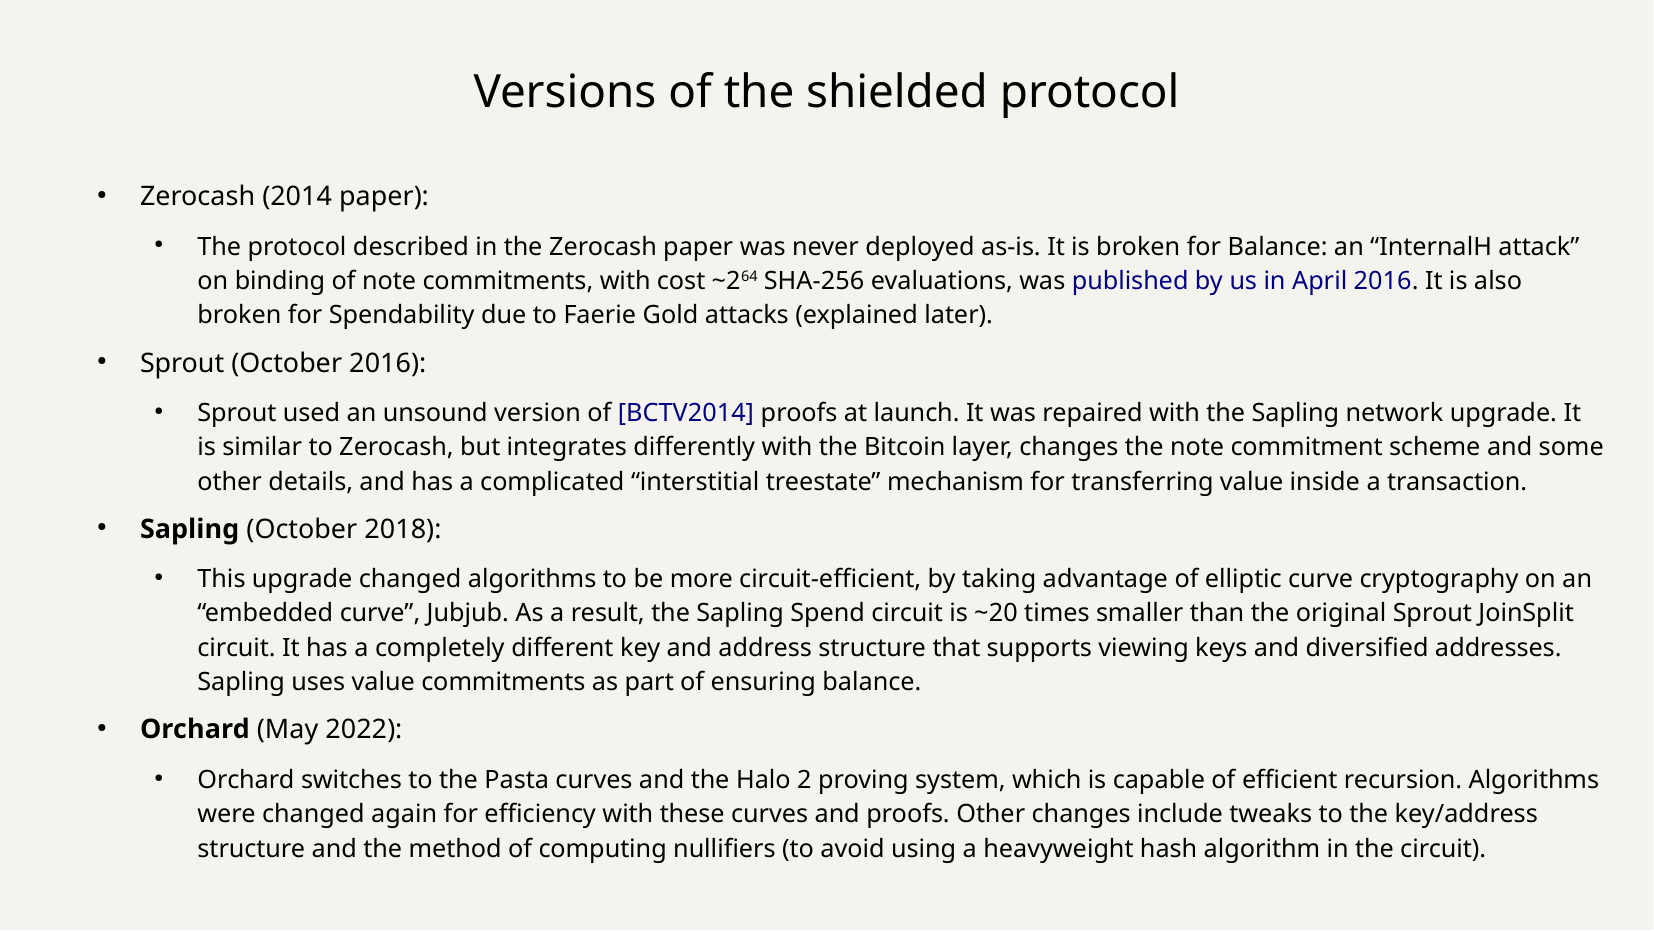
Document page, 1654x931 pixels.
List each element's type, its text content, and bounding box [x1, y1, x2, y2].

title Versions of the shielded protocol [82, 57, 1571, 121]
list Zerocash (2014 paper): The protocol described in the Zerocash paper was never deployed as-is. It is broken for Balance: an “InternalH attack” on binding of note commitments, with cost ~264 SHA-256 evaluations, was published by us in April 2016. It is also broken for Spendability due to Faerie Gold attacks (explained later). Sprout (October 2016): Sprout used an unsound version of [BCTV2014] proofs at launch. It was repaired with the Sapling network upgrade. It is similar to Zerocash, but integrates differently with the Bitcoin layer, changes the note commitment scheme and some other details, and has a complicated “interstitial treestate” mechanism for transferring value inside a transaction. Sapling (October 2018): This upgrade changed algorithms to be more circuit-efficient, by taking advantage of elliptic curve cryptography on an “embedded curve”, Jubjub. As a result, the Sapling Spend circuit is ~20 times smaller than the original Sprout JoinSplit circuit. It has a completely different key and address structure that supports viewing keys and diversified addresses. Sapling uses value commitments as part of ensuring balance. Orchard (May 2022): Orchard switches to the Pasta curves and the Halo 2 proving system, which is capable of efficient recursion. Algorithms were changed again for efficiency with these curves and proofs. Other changes include tweaks to the key/address structure and the method of computing nullifiers (to avoid using a heavyweight hash algorithm in the circuit). [82, 177, 1607, 898]
